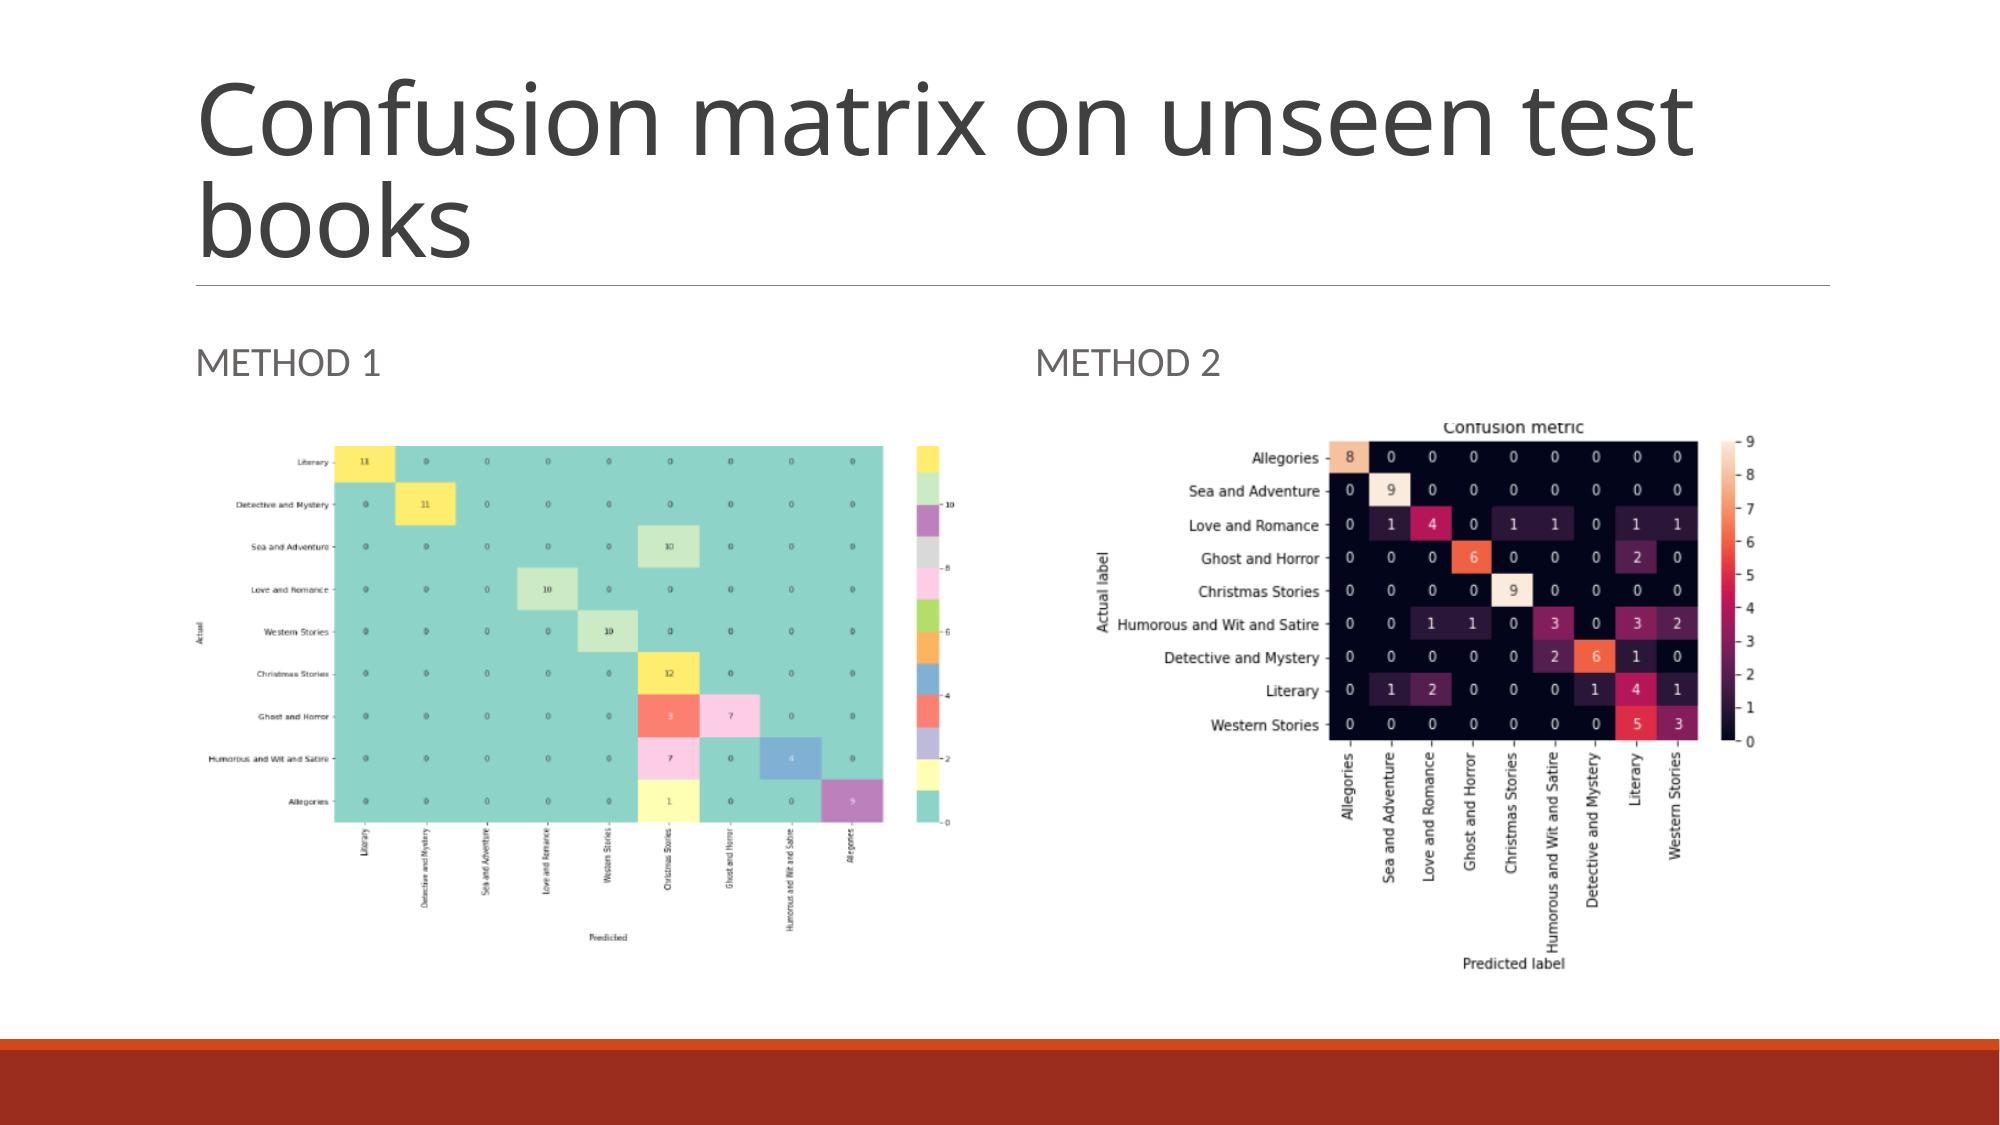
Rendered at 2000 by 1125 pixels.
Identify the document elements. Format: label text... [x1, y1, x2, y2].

title Confusion matrix on unseen test books [179, 47, 1830, 286]
picture [179, 446, 990, 956]
picture [1082, 423, 1767, 978]
list Method 2 [1019, 302, 1830, 424]
list Method 1 [179, 302, 990, 424]
